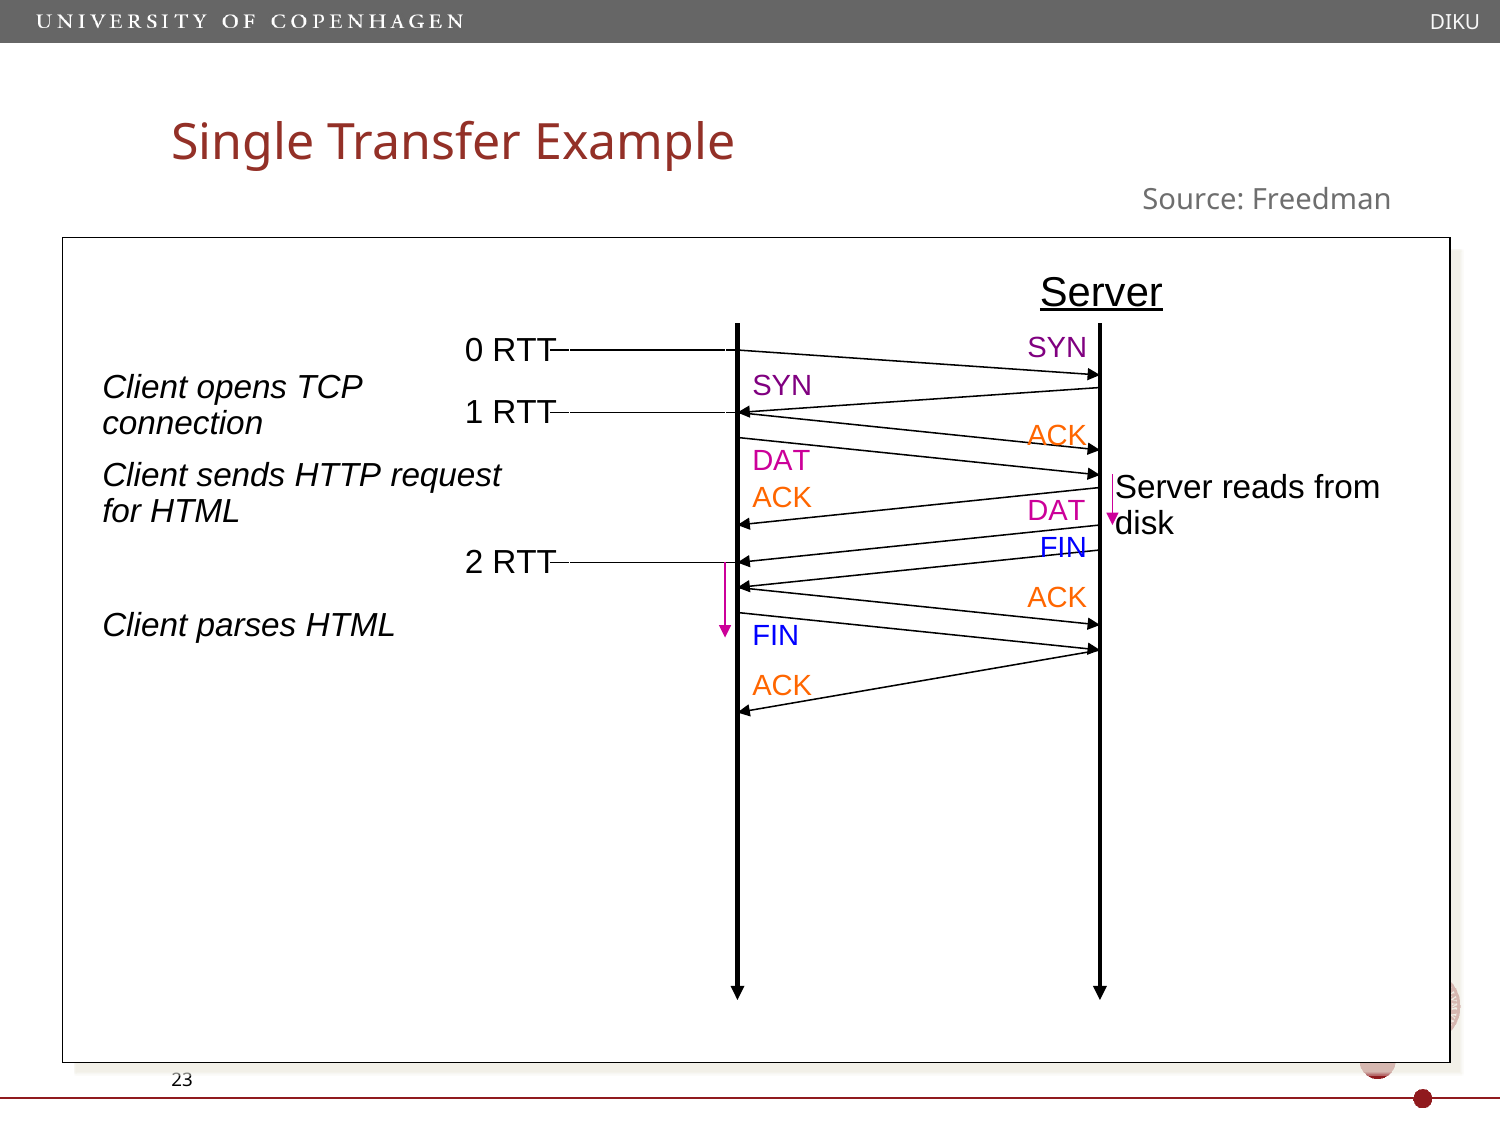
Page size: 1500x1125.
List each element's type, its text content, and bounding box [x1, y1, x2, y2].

text_box 1 RTT [450, 387, 613, 451]
text_box [62, 237, 1450, 1063]
text_box FIN [1024, 524, 1125, 575]
title Single Transfer Example [171, 75, 1329, 171]
text_box <number> [171, 1067, 522, 1092]
text_box SYN [1012, 324, 1113, 375]
text_box DAT [737, 437, 838, 488]
text_box ACK [737, 662, 838, 713]
picture [0, 910, 1500, 1122]
text_box ACK [1012, 412, 1113, 463]
text_box Server reads from disk [1099, 462, 1438, 526]
text_box Client opens TCP connection [87, 362, 538, 425]
text_box Client parses HTML [87, 600, 538, 663]
text_box ACK [1012, 575, 1113, 625]
text_box Server [1024, 262, 1188, 325]
text_box 2 RTT [450, 537, 613, 601]
text_box Source: Freedman [1127, 172, 1447, 223]
text_box ACK [758, 490, 765, 499]
text_box ACK [797, 488, 805, 497]
text_box SYN [737, 362, 838, 413]
text_box DIKU [469, 0, 1495, 43]
text_box Client sends HTTP request for HTML [87, 450, 538, 513]
text_box FIN [737, 612, 838, 662]
text_box 0 RTT [450, 324, 613, 387]
text_box ACK [737, 488, 838, 525]
text_box DAT [1012, 487, 1099, 538]
